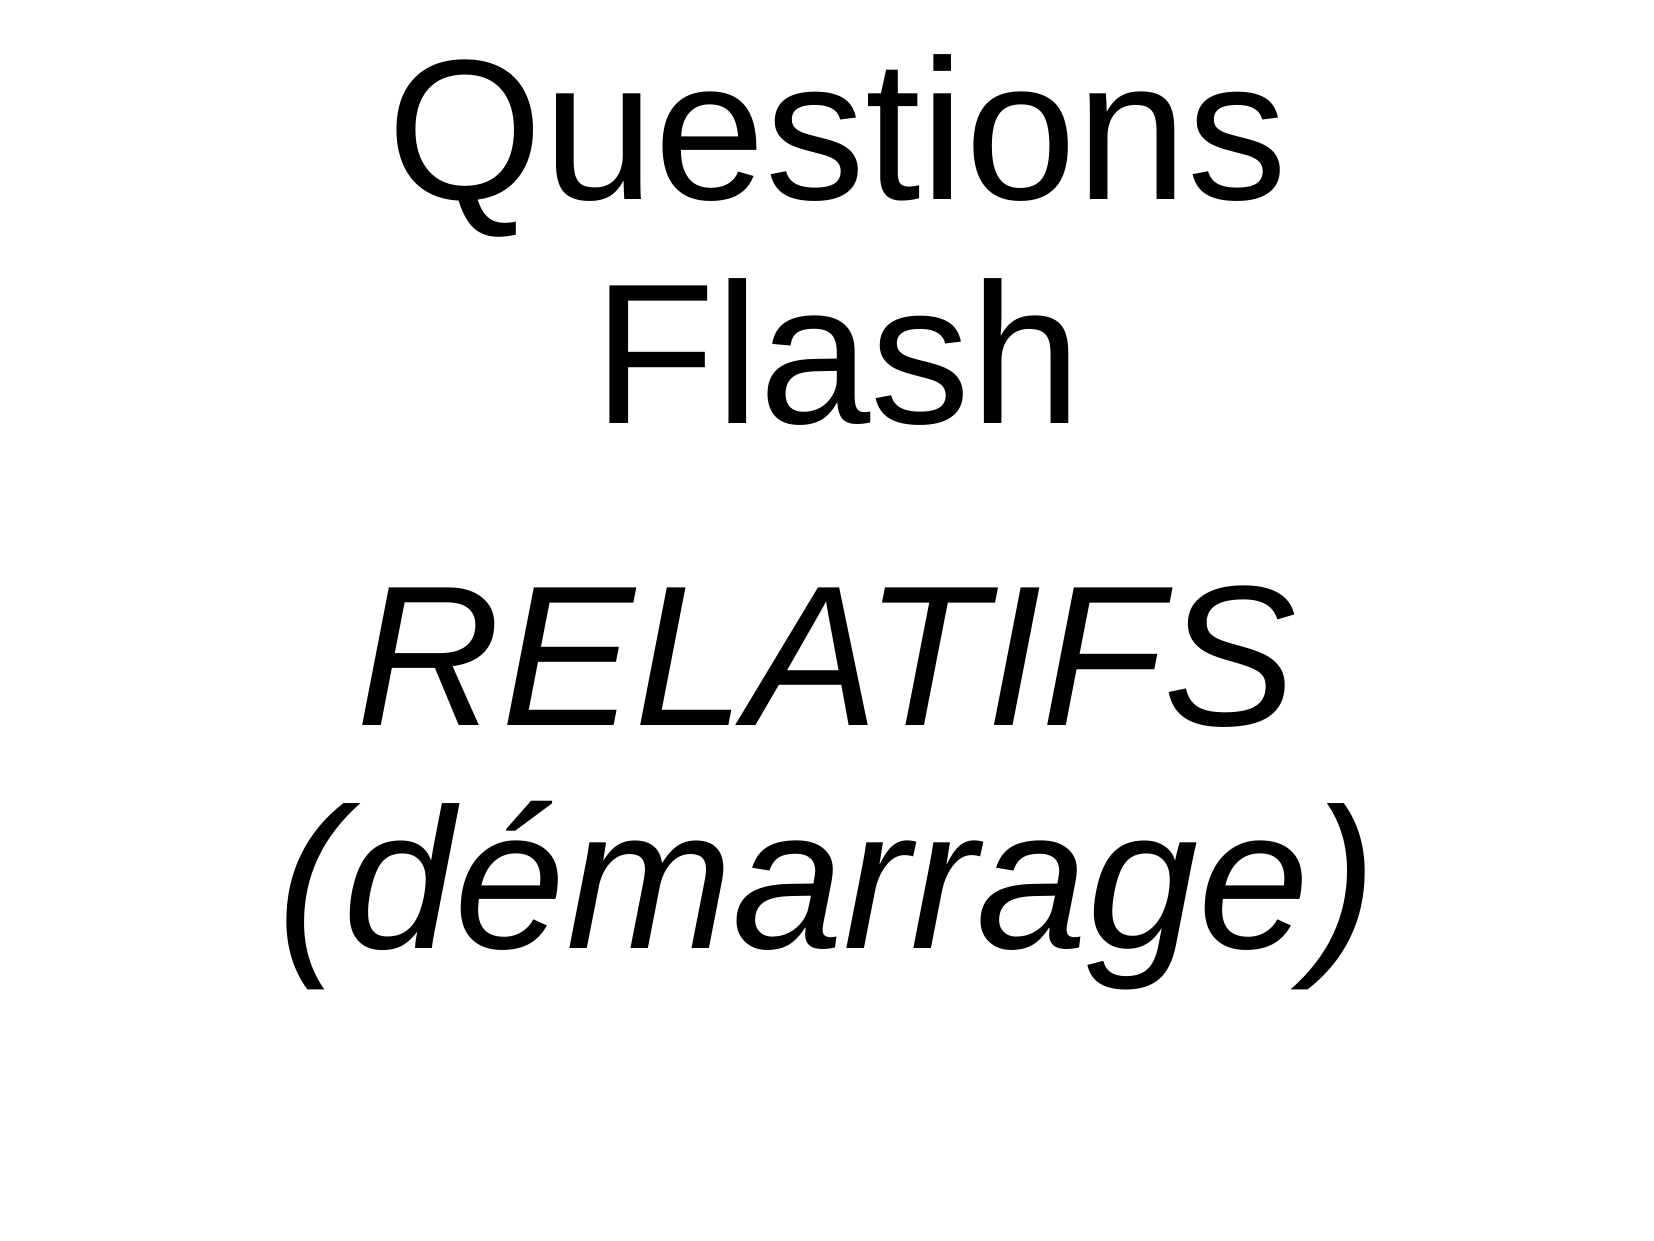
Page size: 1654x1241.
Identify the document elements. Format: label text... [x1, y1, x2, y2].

title Questions Flash [10, 5, 1654, 479]
title RELATIFS (démarrage) [0, 531, 1654, 1004]
